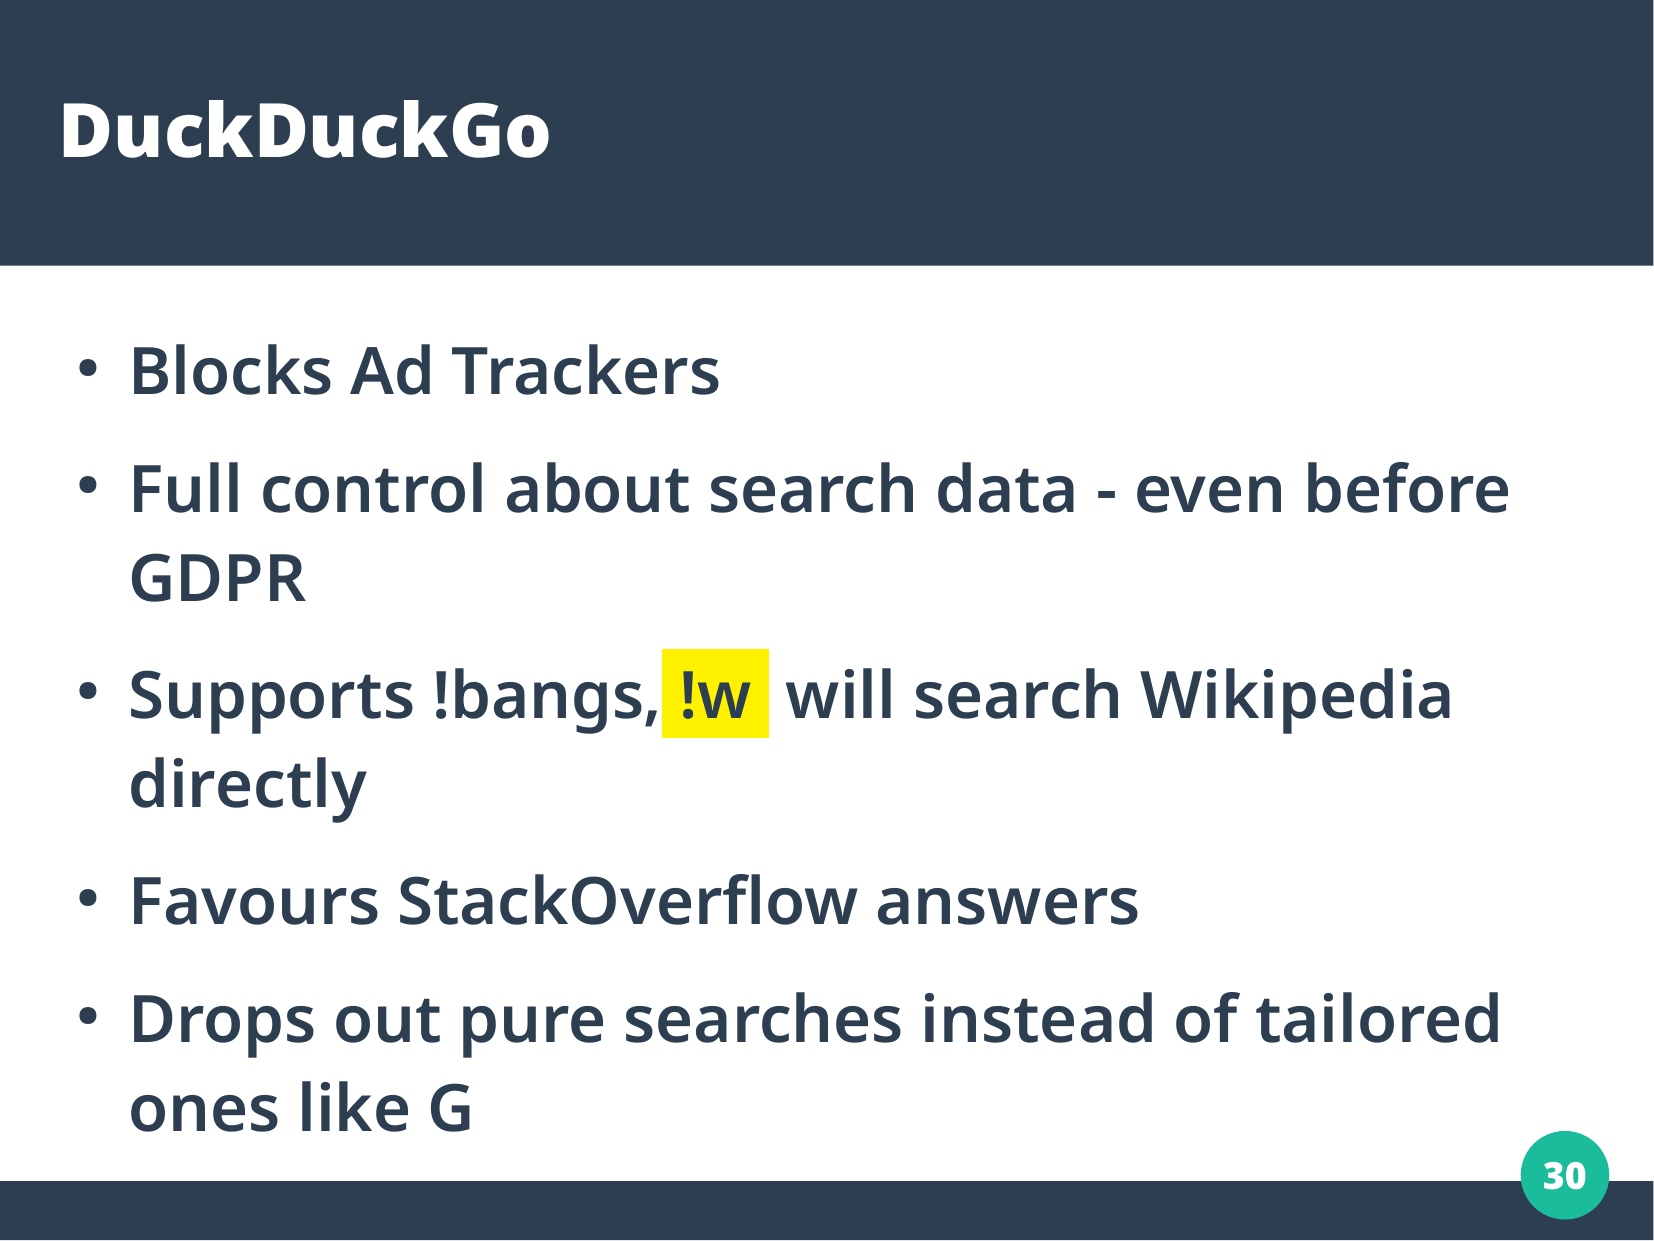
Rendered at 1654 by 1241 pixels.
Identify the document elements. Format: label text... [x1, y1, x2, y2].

title DuckDuckGo [59, 49, 1595, 207]
list Blocks Ad Trackers Full control about search data - even before GDPR Supports !bangs, !w will search Wikipedia directly Favours StackOverflow answers Drops out pure searches instead of tailored ones like G [59, 324, 1595, 1152]
